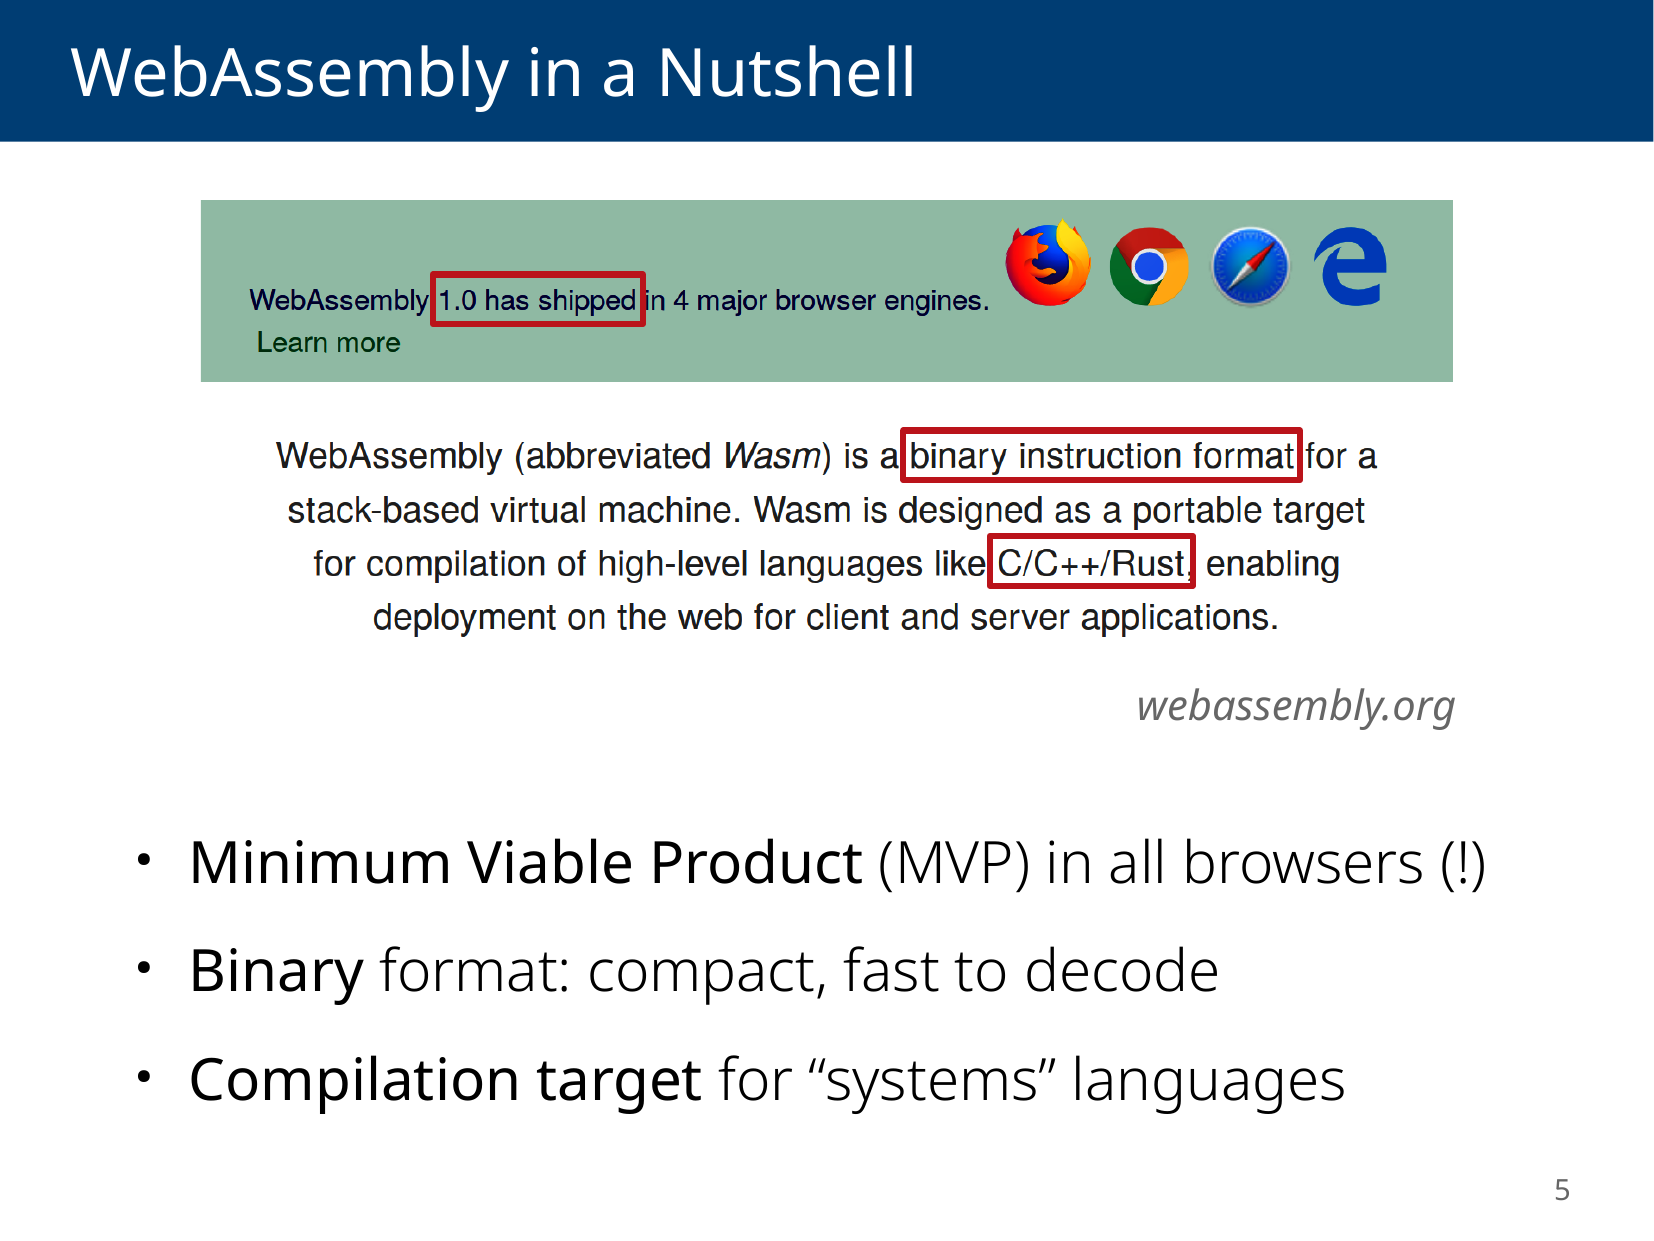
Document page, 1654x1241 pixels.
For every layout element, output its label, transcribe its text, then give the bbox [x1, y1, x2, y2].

list Minimum Viable Product (MVP) in all browsers (!) Binary format: compact, fast to decode Compilation target for “systems” languages [118, 820, 1607, 1199]
text_box webassembly.org [1122, 668, 1654, 734]
picture [200, 200, 1453, 651]
title WebAssembly in a Nutshell [0, 0, 1654, 142]
